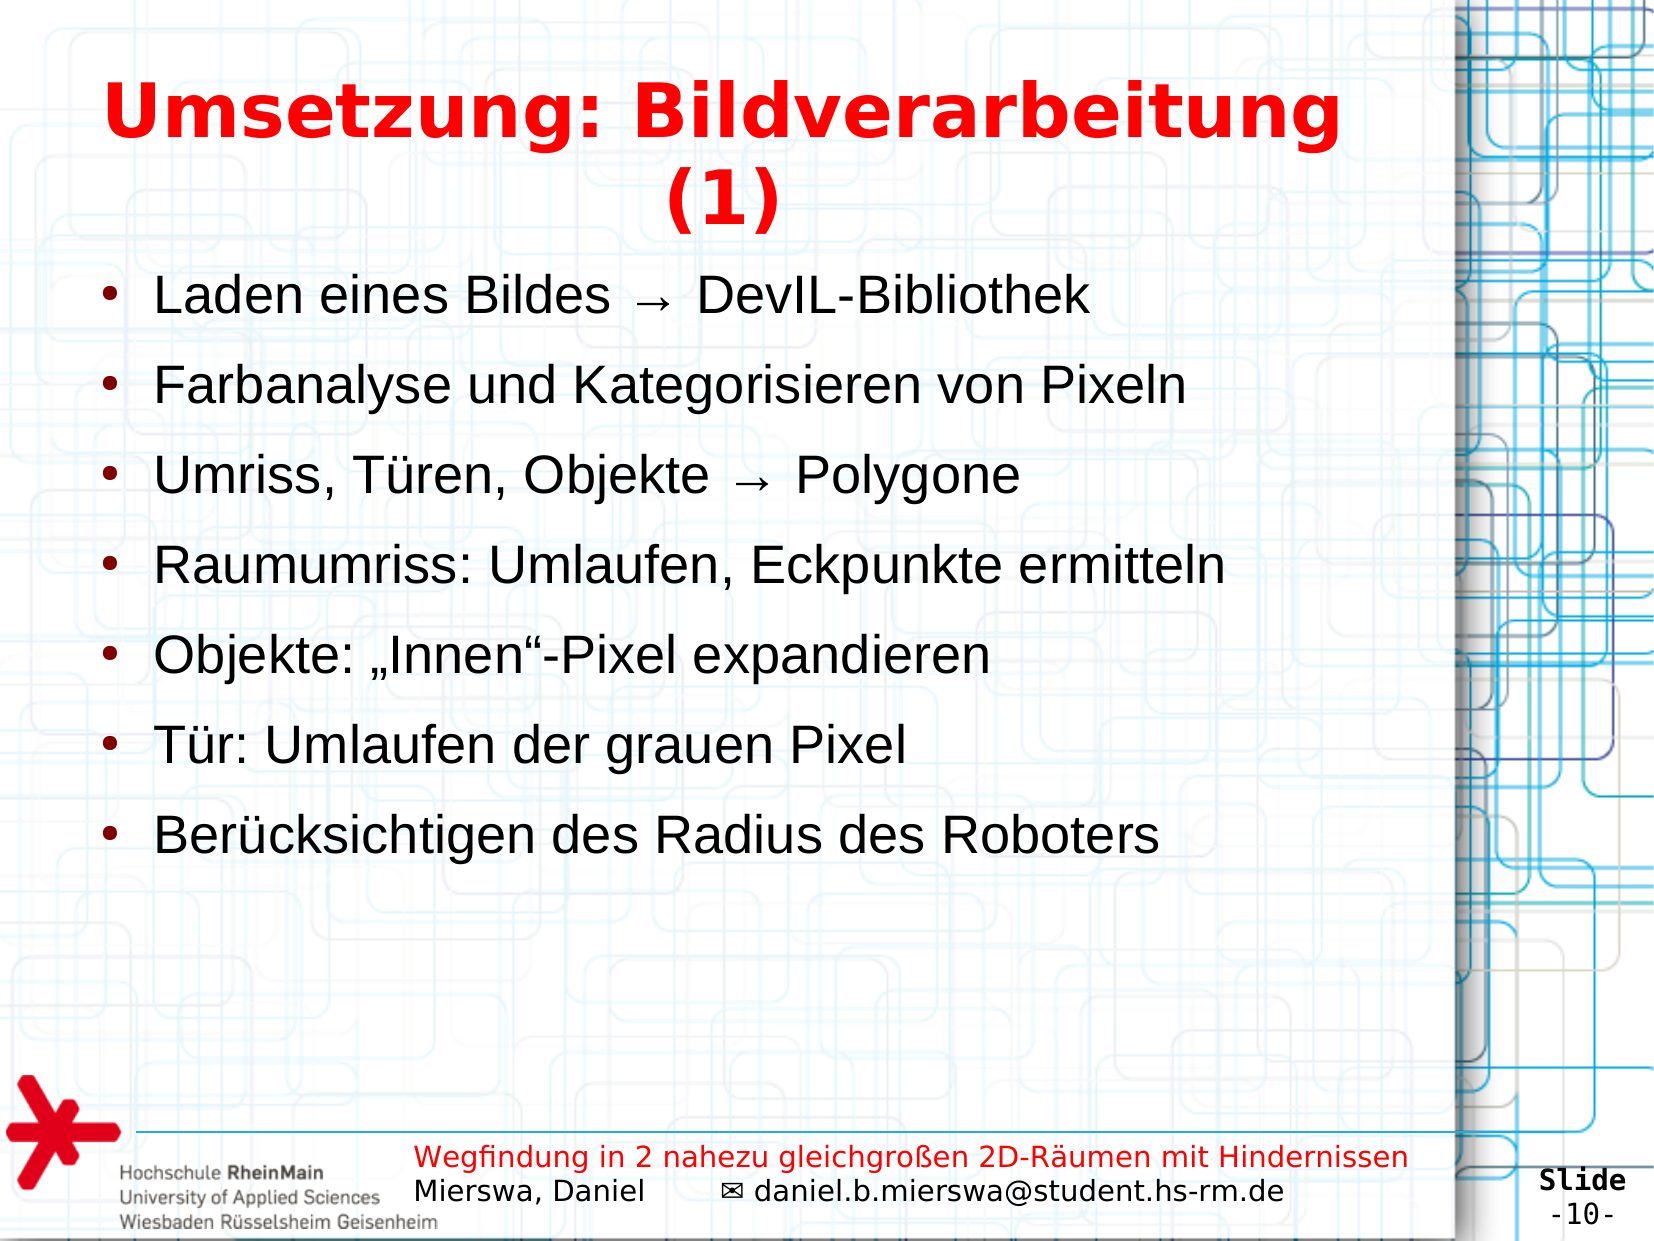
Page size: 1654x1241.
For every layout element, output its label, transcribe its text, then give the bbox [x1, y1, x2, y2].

list Laden eines Bildes → DevIL-Bibliothek Farbanalyse und Kategorisieren von Pixeln Umriss, Türen, Objekte → Polygone Raumumriss: Umlaufen, Eckpunkte ermitteln Objekte: „Innen“-Pixel expandieren Tür: Umlaufen der grauen Pixel Berücksichtigen des Radius des Roboters [82, 264, 1418, 1078]
title Umsetzung: Bildverarbeitung (1) [29, 67, 1418, 243]
picture [0, 0, 1654, 1241]
